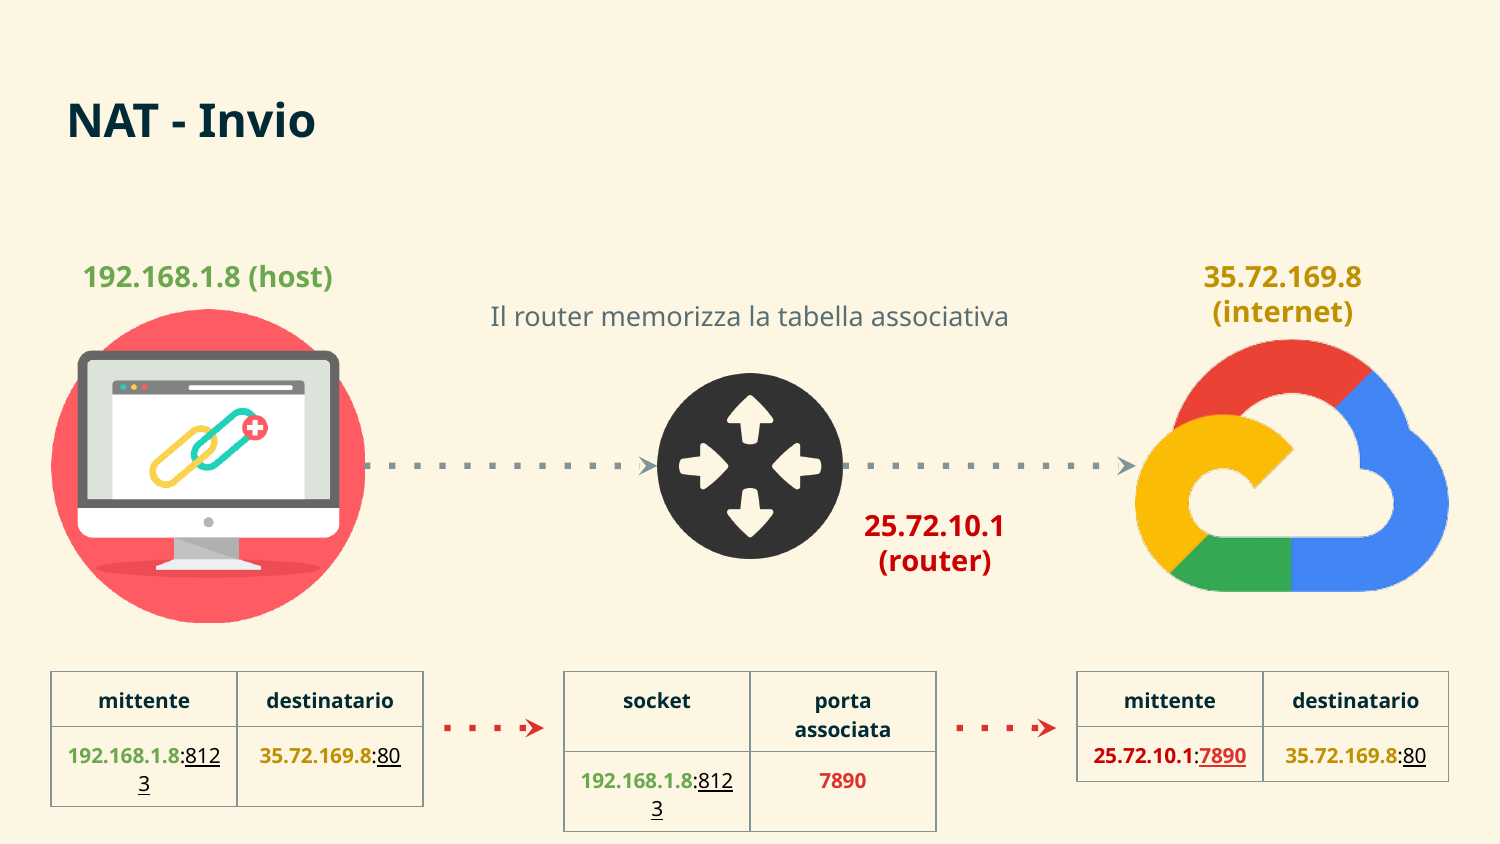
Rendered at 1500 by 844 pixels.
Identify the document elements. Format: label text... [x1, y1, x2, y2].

picture [1135, 344, 1449, 592]
text_box 25.72.10.1 (router) [842, 492, 1028, 593]
picture [51, 309, 365, 623]
table_header mittente [1078, 672, 1262, 726]
table_cell 192.168.1.8:8123 [565, 752, 749, 831]
table_header destinatario [238, 672, 422, 726]
table_header socket [565, 672, 749, 751]
table_cell 192.168.1.8:8123 [52, 727, 236, 806]
text_box 192.168.1.8 (host) [61, 243, 355, 309]
table_cell 25.72.10.1:7890 [1078, 727, 1262, 781]
title NAT - Invio [51, 72, 1449, 167]
text_box 35.72.169.8 (internet) [1117, 243, 1449, 344]
table_cell 7890 [751, 752, 935, 831]
picture [657, 373, 843, 559]
table_cell 35.72.169.8:80 [1264, 727, 1448, 781]
table_header mittente [52, 672, 236, 726]
table_header destinatario [1264, 672, 1448, 726]
table_header porta associata [751, 672, 935, 751]
table_cell 35.72.169.8:80 [238, 727, 422, 806]
text_box Il router memorizza la tabella associativa [468, 284, 1032, 348]
